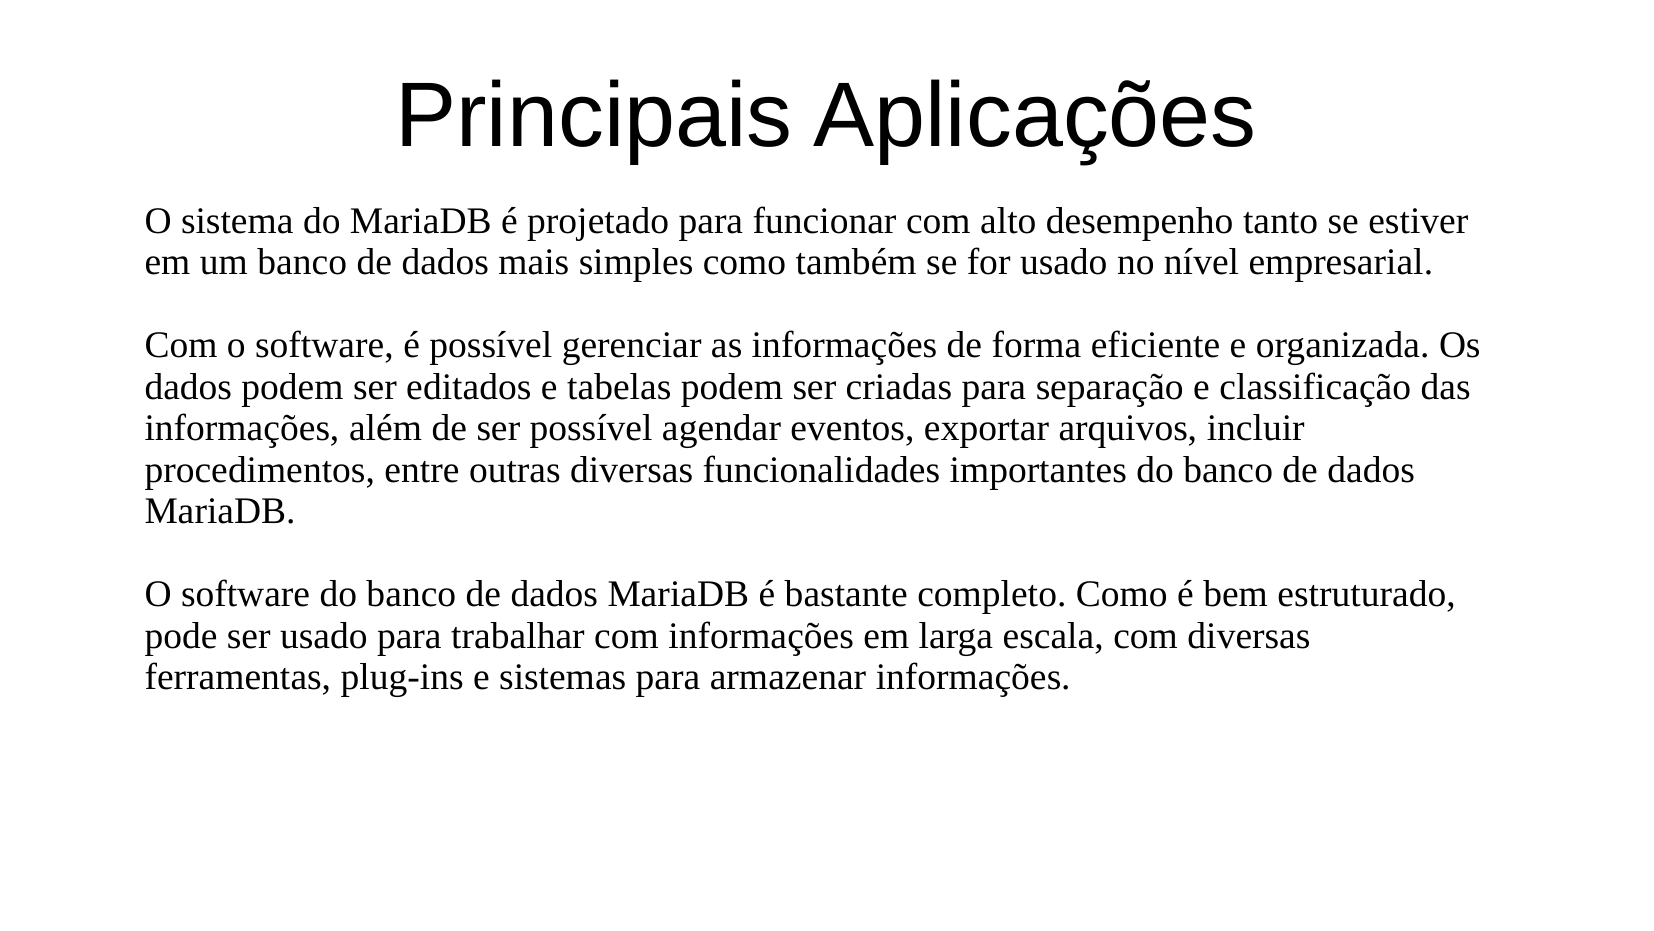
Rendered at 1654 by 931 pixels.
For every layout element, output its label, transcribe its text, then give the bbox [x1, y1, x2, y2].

text_box O sistema do MariaDB é projetado para funcionar com alto desempenho tanto se estiver em um banco de dados mais simples como também se for usado no nível empresarial. Com o software, é possível gerenciar as informações de forma eficiente e organizada. Os dados podem ser editados e tabelas podem ser criadas para separação e classificação das informações, além de ser possível agendar eventos, exportar arquivos, incluir procedimentos, entre outras diversas funcionalidades importantes do banco de dados MariaDB. O software do banco de dados MariaDB é bastante completo. Como é bem estruturado, pode ser usado para trabalhar com informações em larga escala, com diversas ferramentas, plug-ins e sistemas para armazenar informações. [129, 192, 1501, 916]
title Principais Aplicações [82, 37, 1571, 193]
